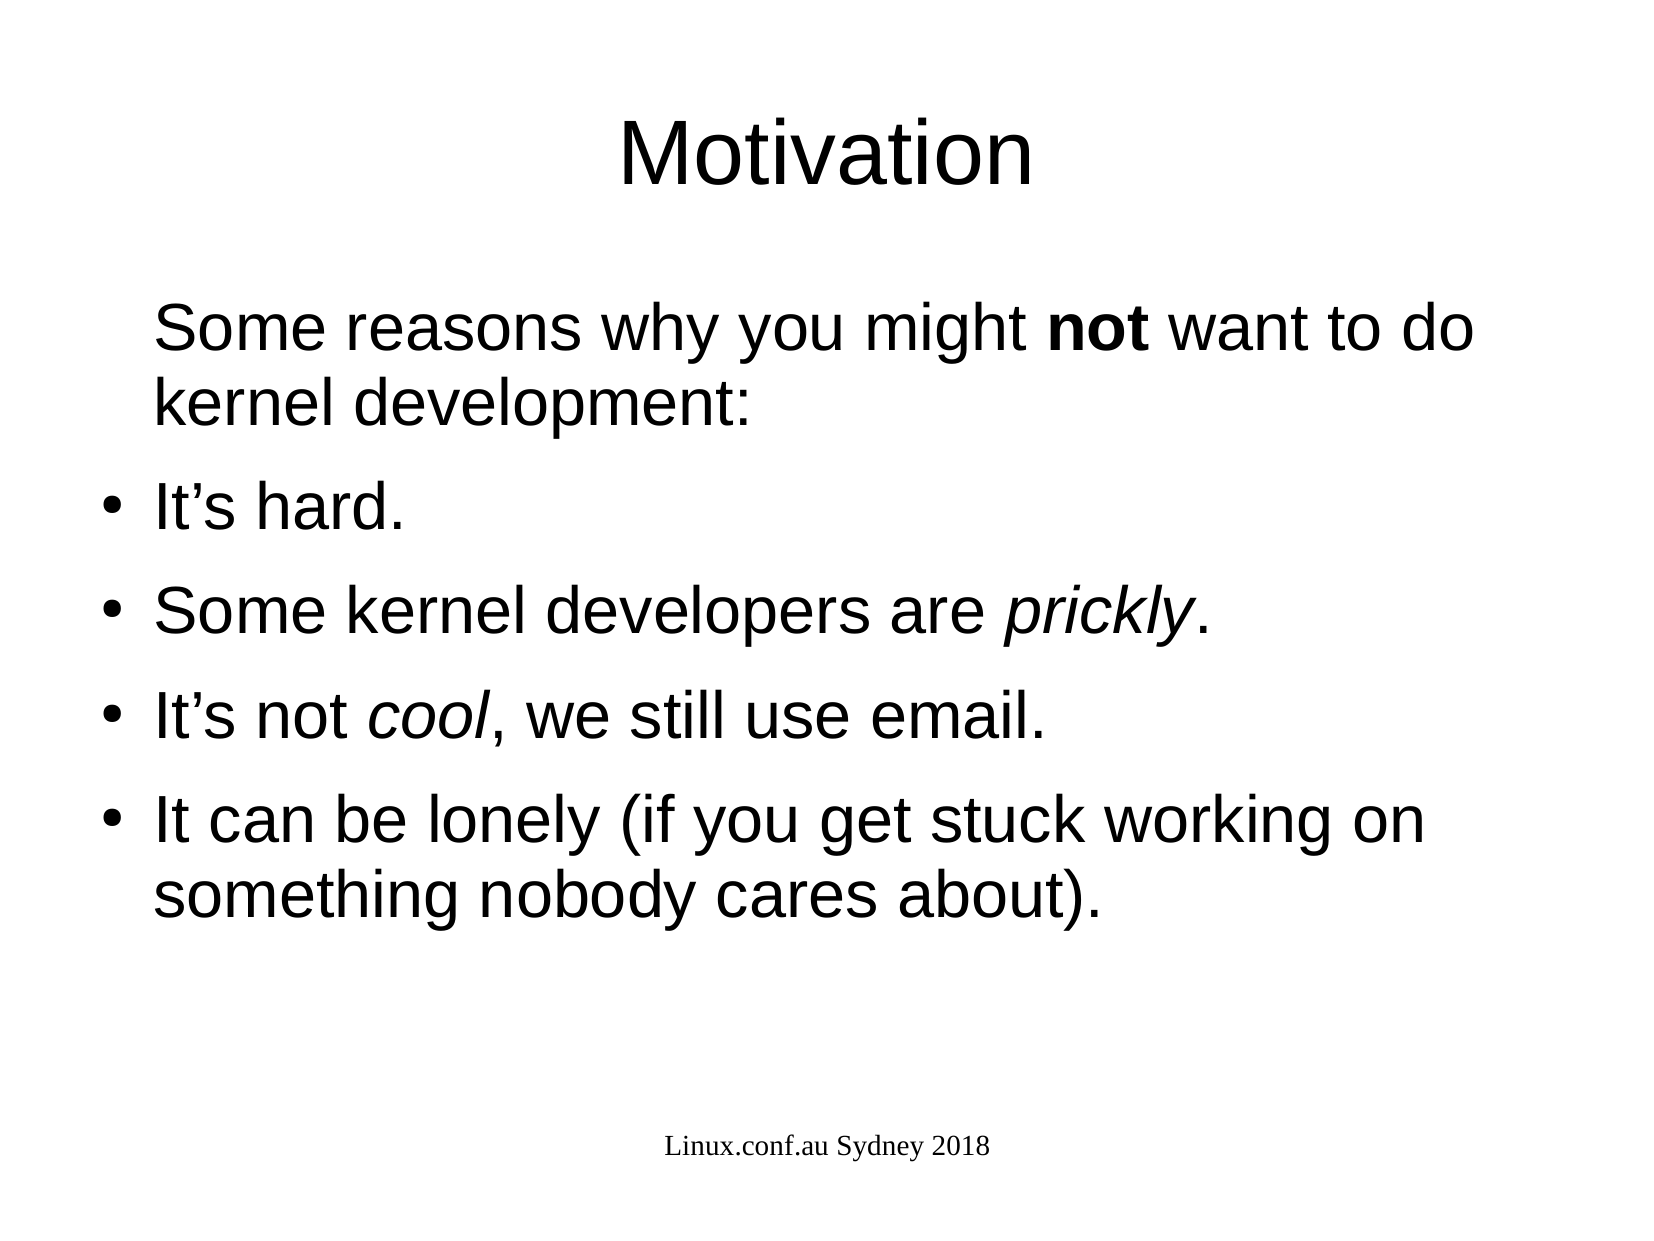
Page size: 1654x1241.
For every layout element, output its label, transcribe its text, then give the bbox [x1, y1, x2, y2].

text_box [82, 290, 1571, 1010]
title Motivation [82, 49, 1571, 257]
